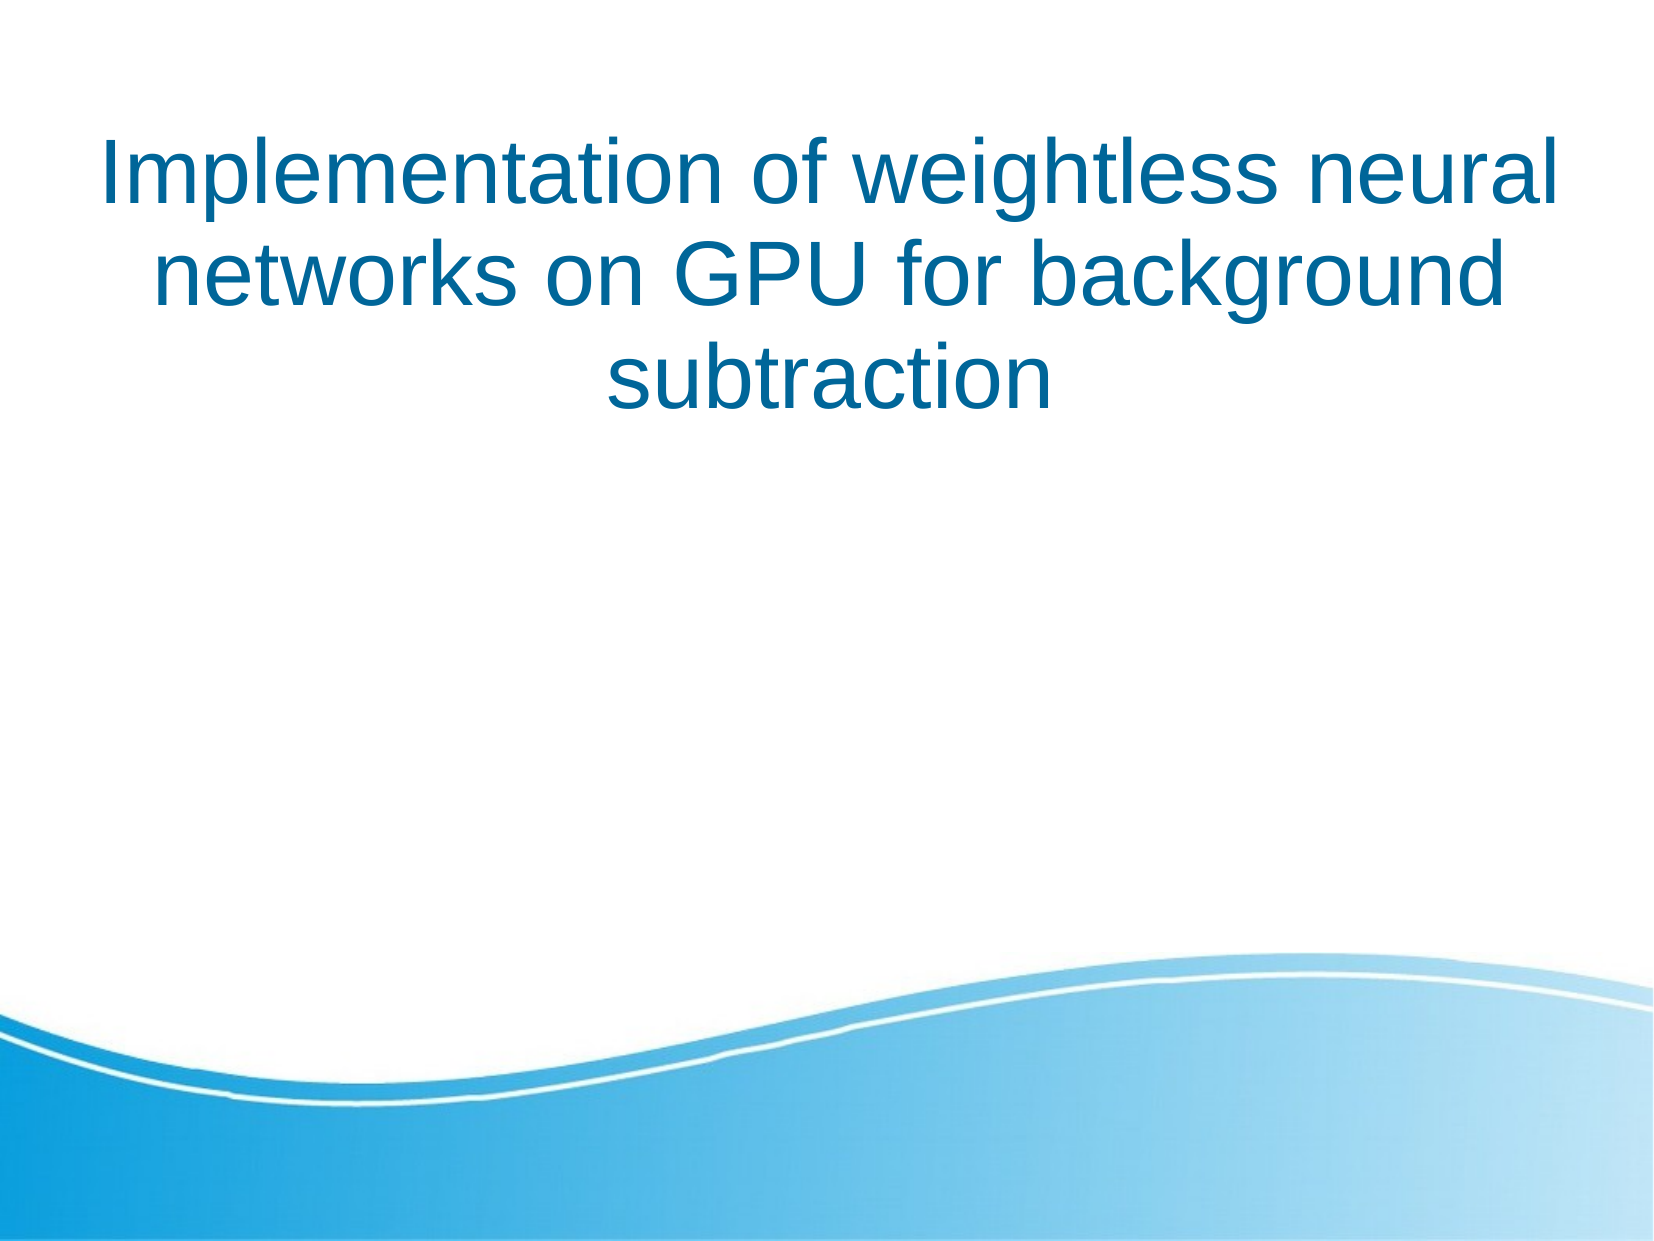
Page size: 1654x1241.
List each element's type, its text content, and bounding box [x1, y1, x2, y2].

title Implementation of weightless neural networks on GPU for background subtraction [86, 120, 1576, 428]
picture [0, 952, 1654, 1241]
